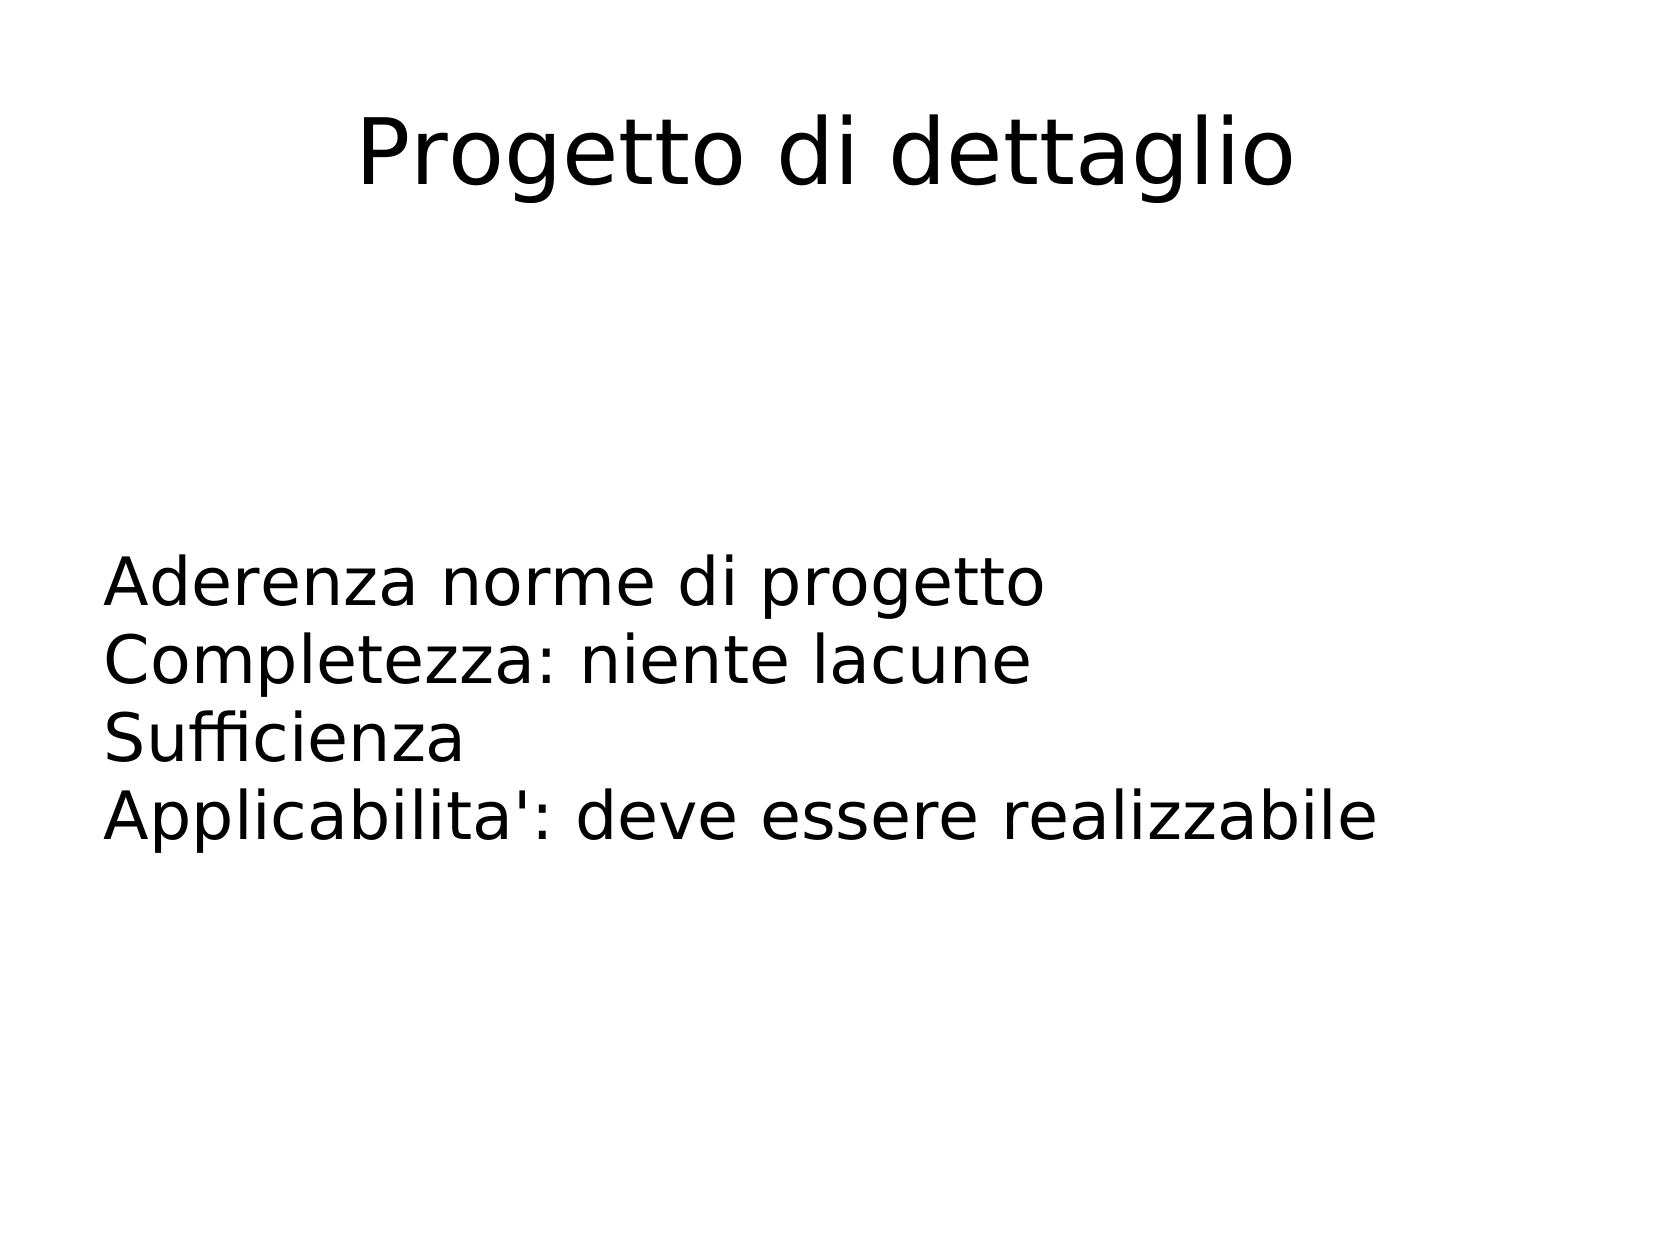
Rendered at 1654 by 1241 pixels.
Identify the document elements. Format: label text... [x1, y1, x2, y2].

title Progetto di dettaglio [82, 49, 1571, 257]
subtitle Aderenza norme di progetto Completezza: niente lacune Sufficienza Applicabilita': deve essere realizzabile [82, 290, 1571, 1109]
